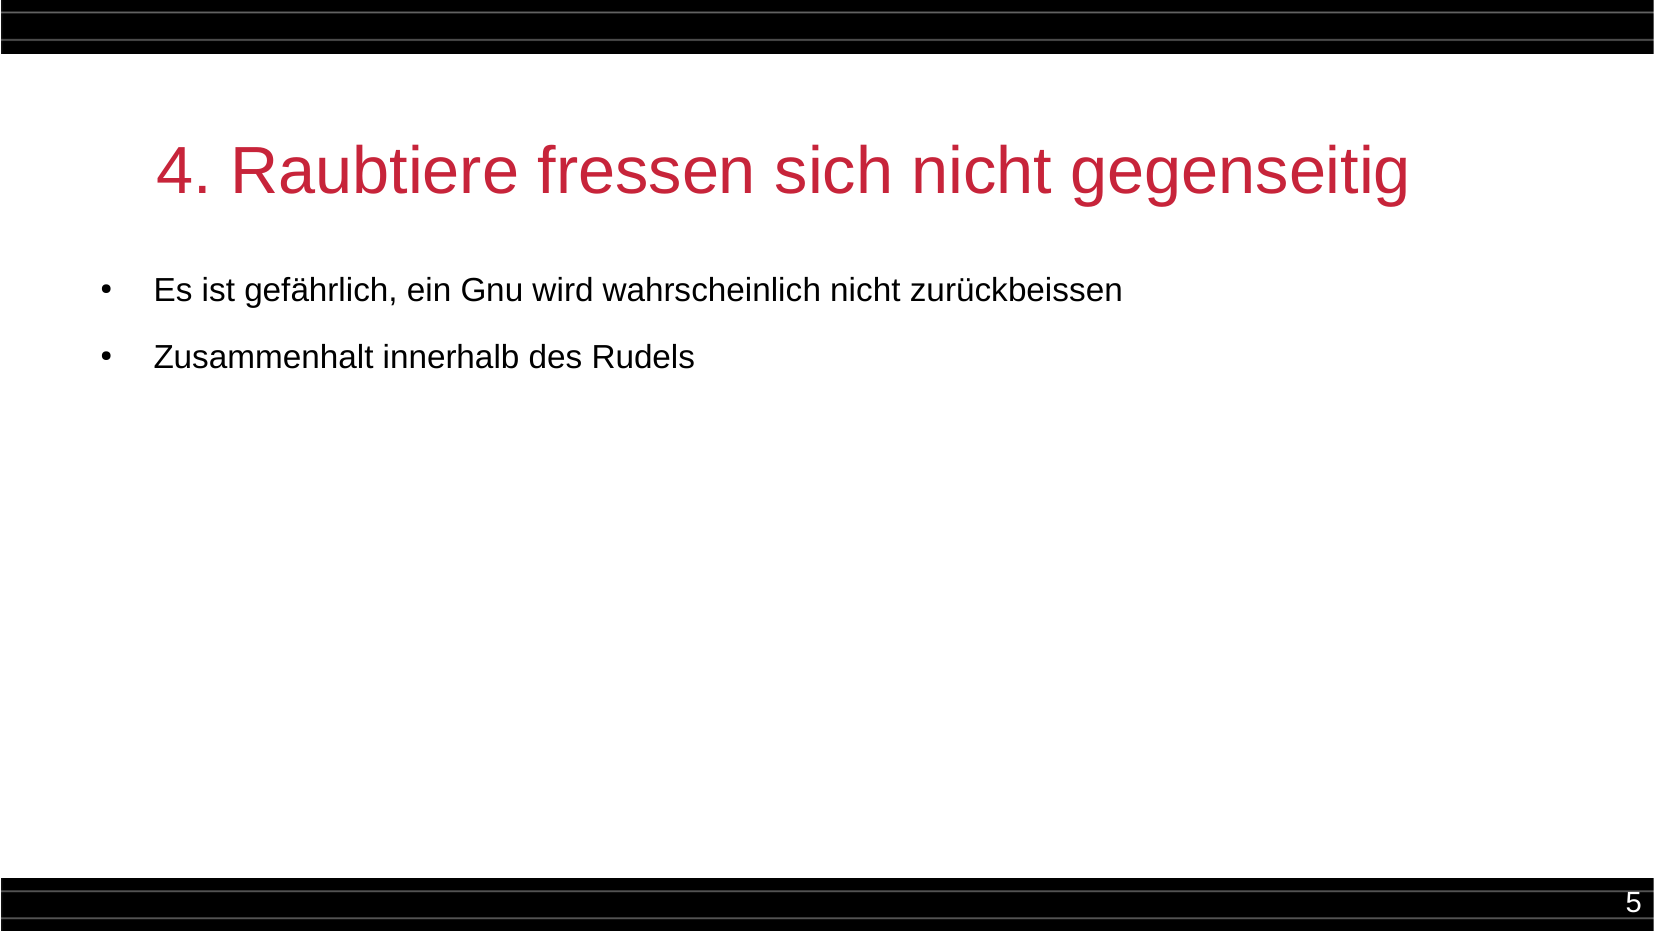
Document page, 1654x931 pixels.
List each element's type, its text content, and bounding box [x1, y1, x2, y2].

title 4. Raubtiere fressen sich nicht gegenseitig [82, 92, 1571, 249]
picture [1, 0, 1654, 54]
picture [1, 878, 1654, 931]
list Es ist gefährlich, ein Gnu wird wahrscheinlich nicht zurückbeissen Zusammenhalt innerhalb des Rudels [82, 271, 1571, 758]
